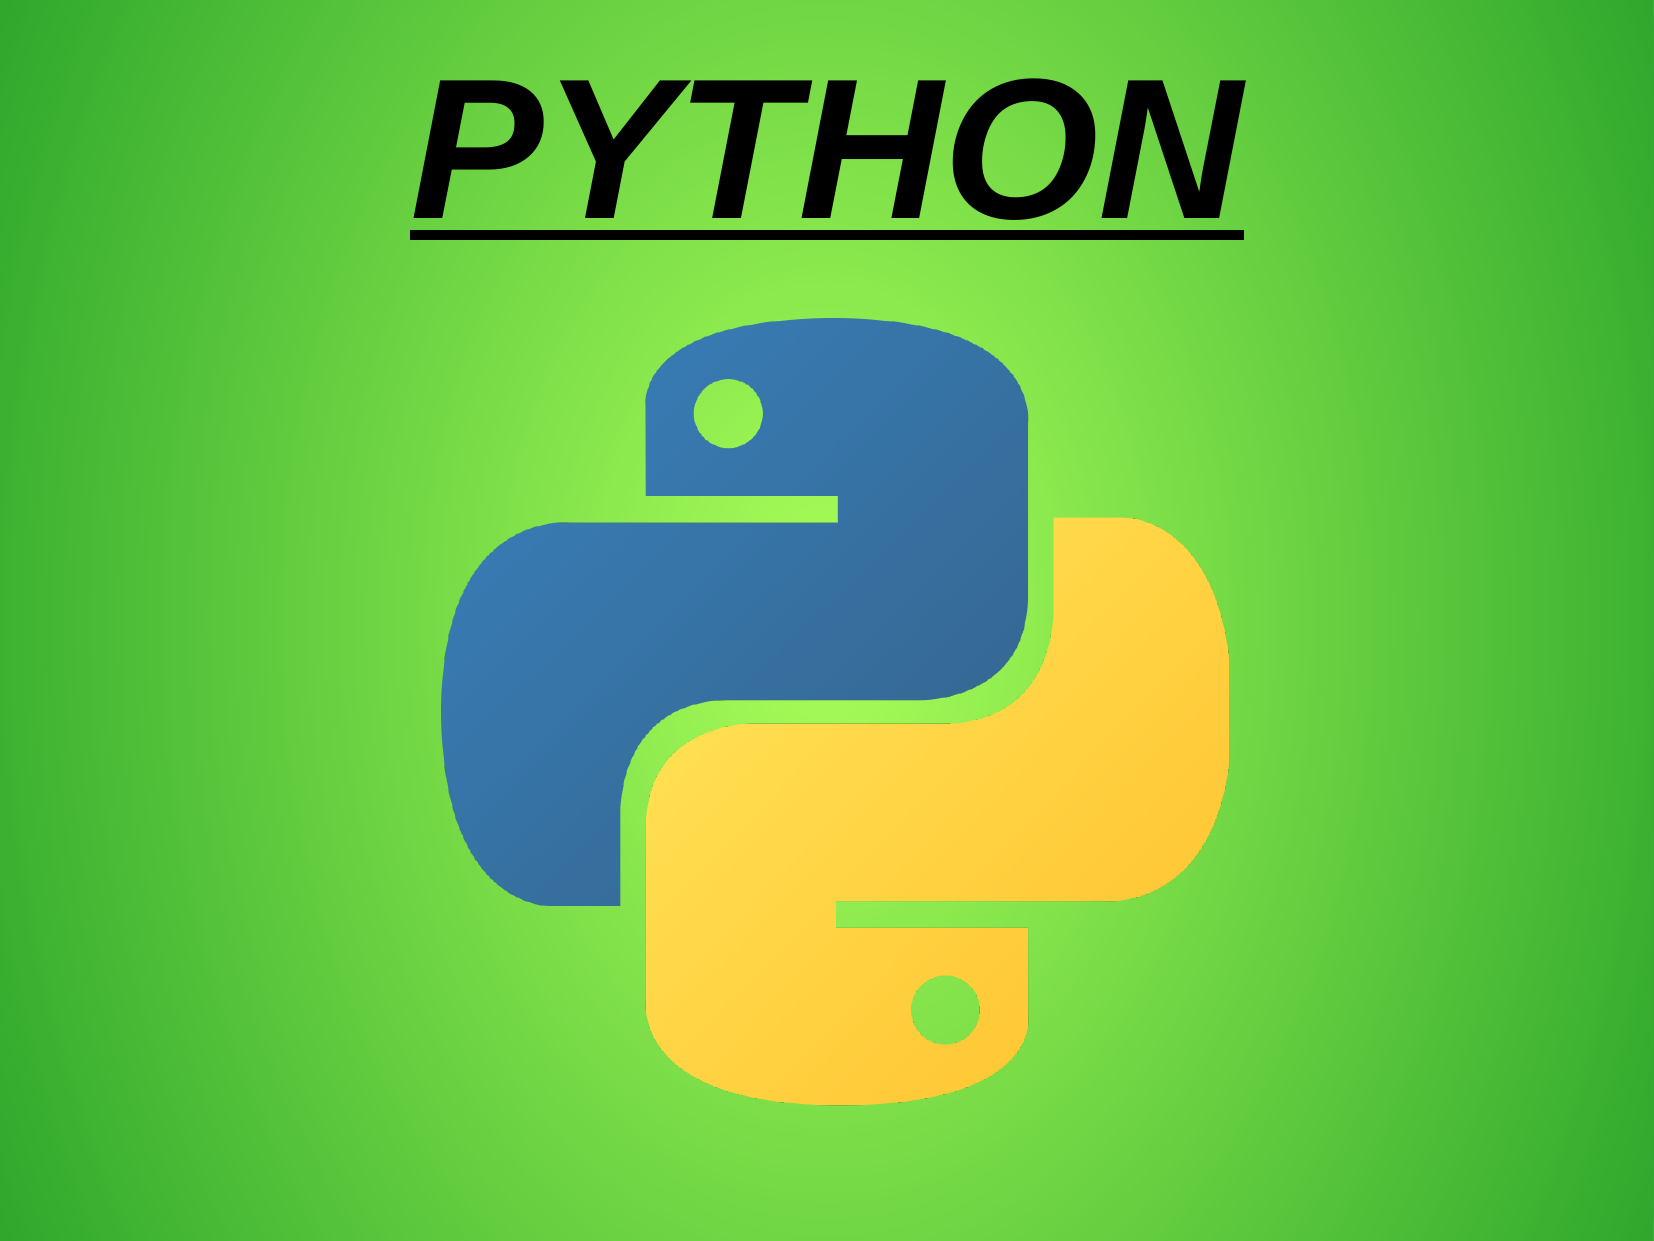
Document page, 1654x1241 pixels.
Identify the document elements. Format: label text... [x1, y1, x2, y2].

picture [441, 318, 1229, 1106]
title PYTHON [82, 37, 1571, 262]
